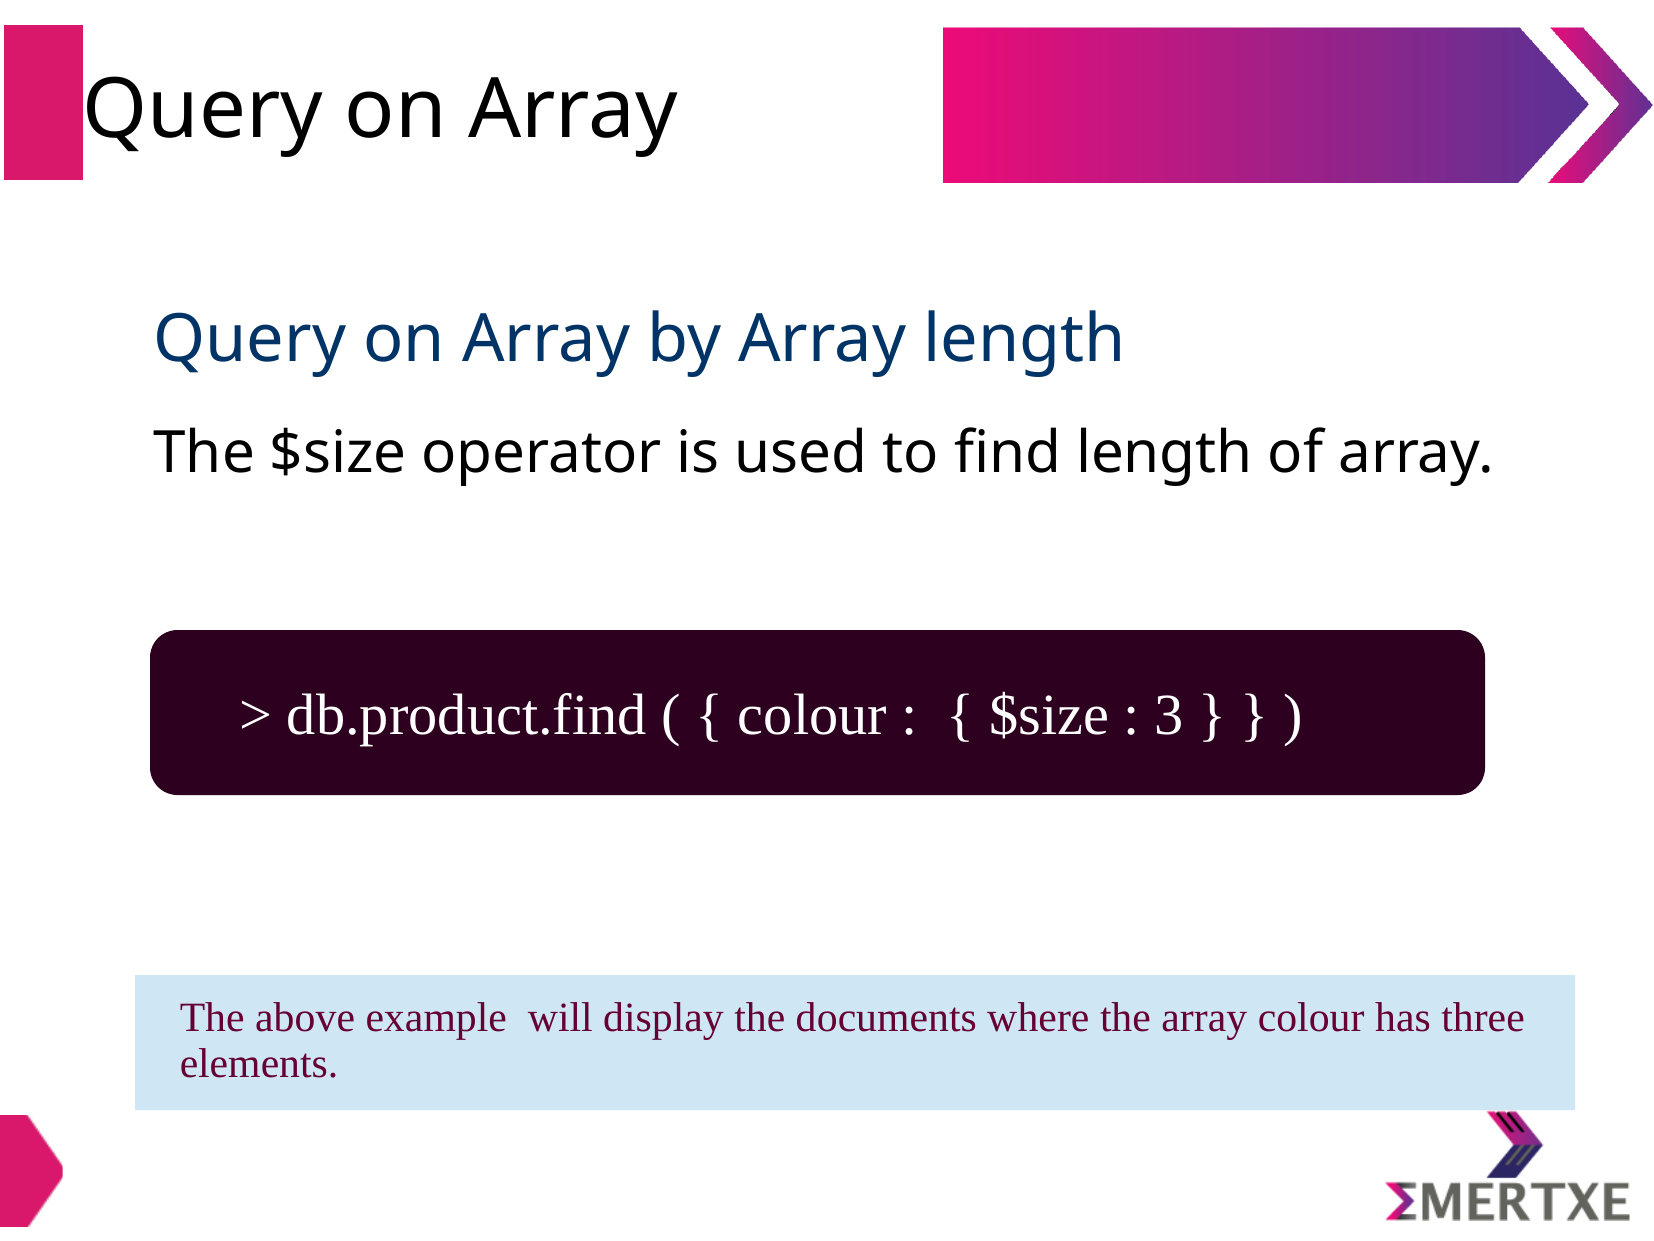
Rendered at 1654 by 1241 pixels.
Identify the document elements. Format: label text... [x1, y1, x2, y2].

list Query on Array by Array length The $size operator is used to find length of array. [82, 290, 1571, 1010]
text_box > db.product.find ( { colour : { $size : 3 } } ) [225, 675, 1426, 755]
text_box [135, 975, 1576, 1111]
picture [1571, 27, 1653, 183]
text_box The above example will display the documents where the array colour has three elements. [165, 987, 1546, 1096]
picture [1385, 1107, 1631, 1221]
text_box [150, 630, 1486, 796]
title Query on Array [82, 2, 1571, 210]
